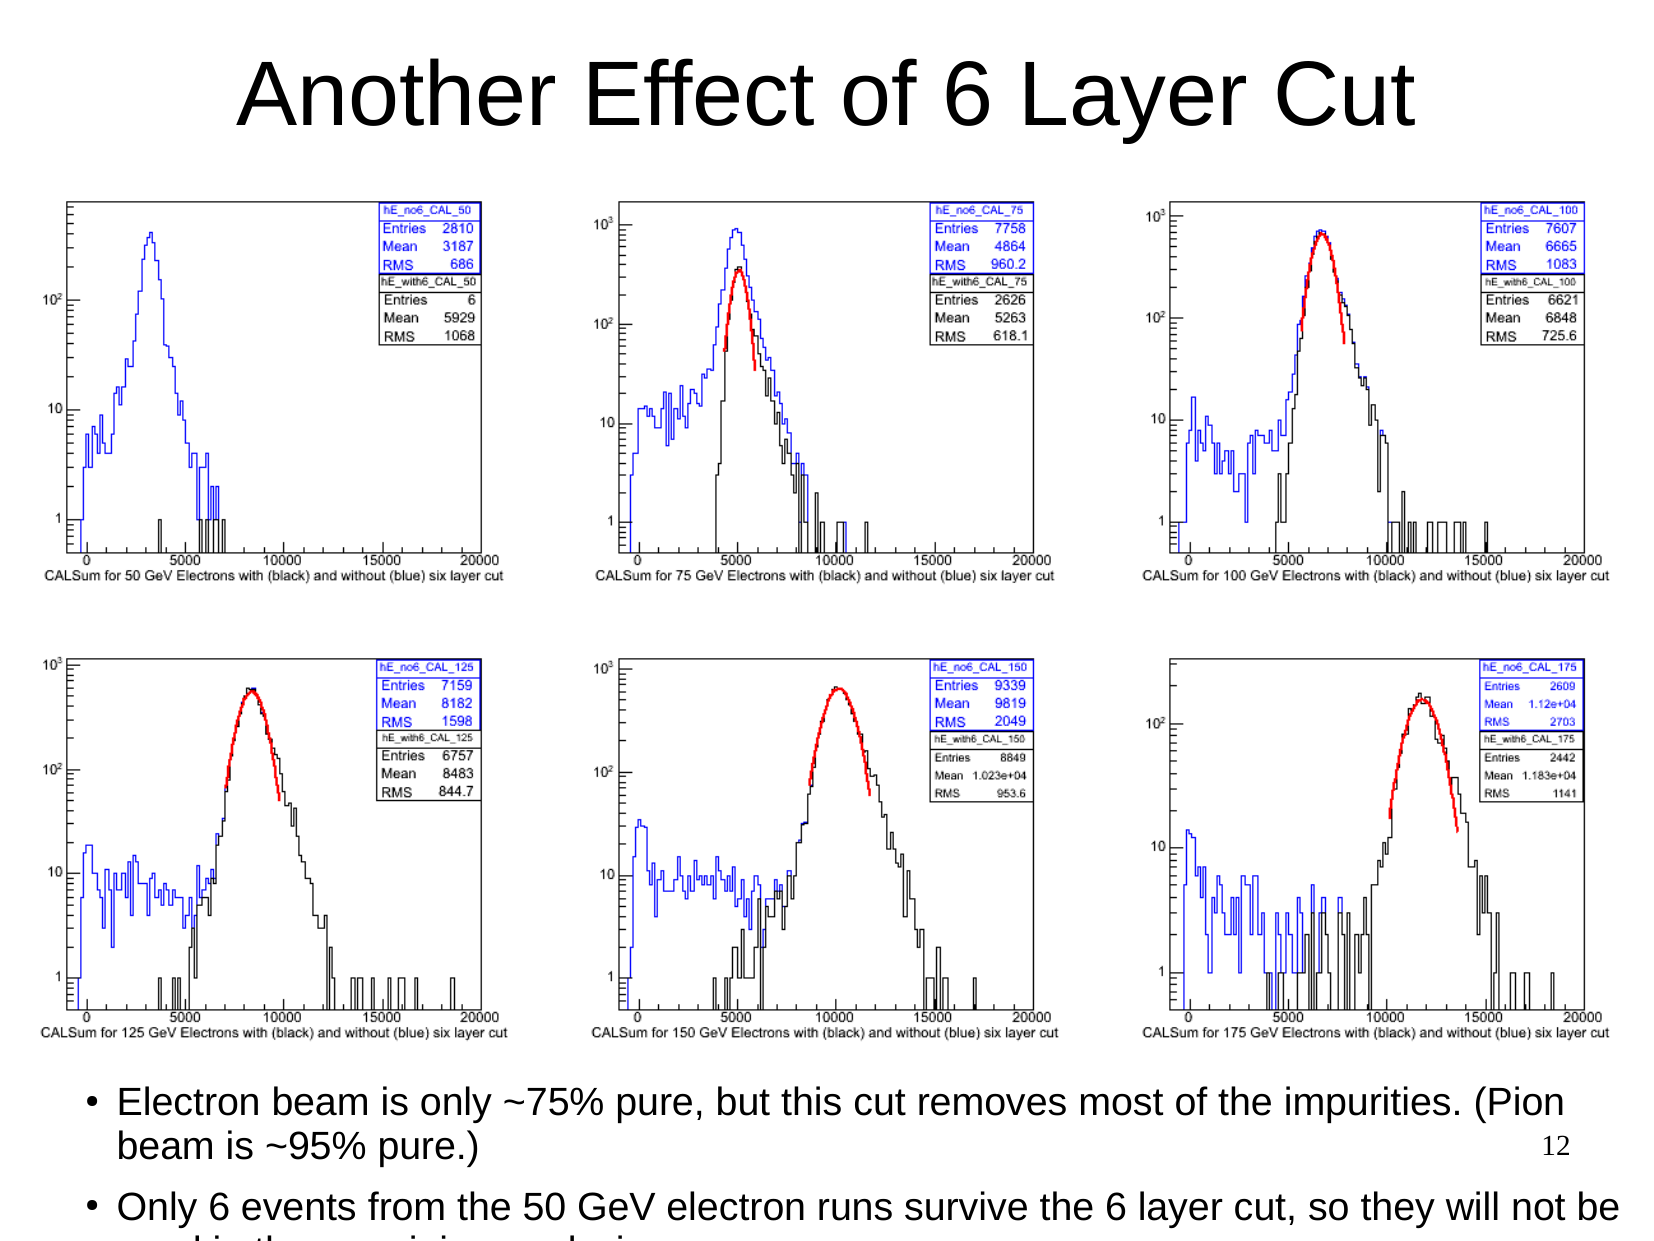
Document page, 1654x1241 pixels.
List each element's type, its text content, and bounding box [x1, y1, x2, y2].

title Another Effect of 6 Layer Cut [82, 0, 1571, 149]
picture [0, 149, 1654, 1063]
list Electron beam is only ~75% pure, but this cut removes most of the impurities. (Pion beam is ~95% pure.) Only 6 events from the 50 GeV electron runs survive the 6 layer cut, so they will not be used in the remaining analysis. [74, 1080, 1654, 1241]
